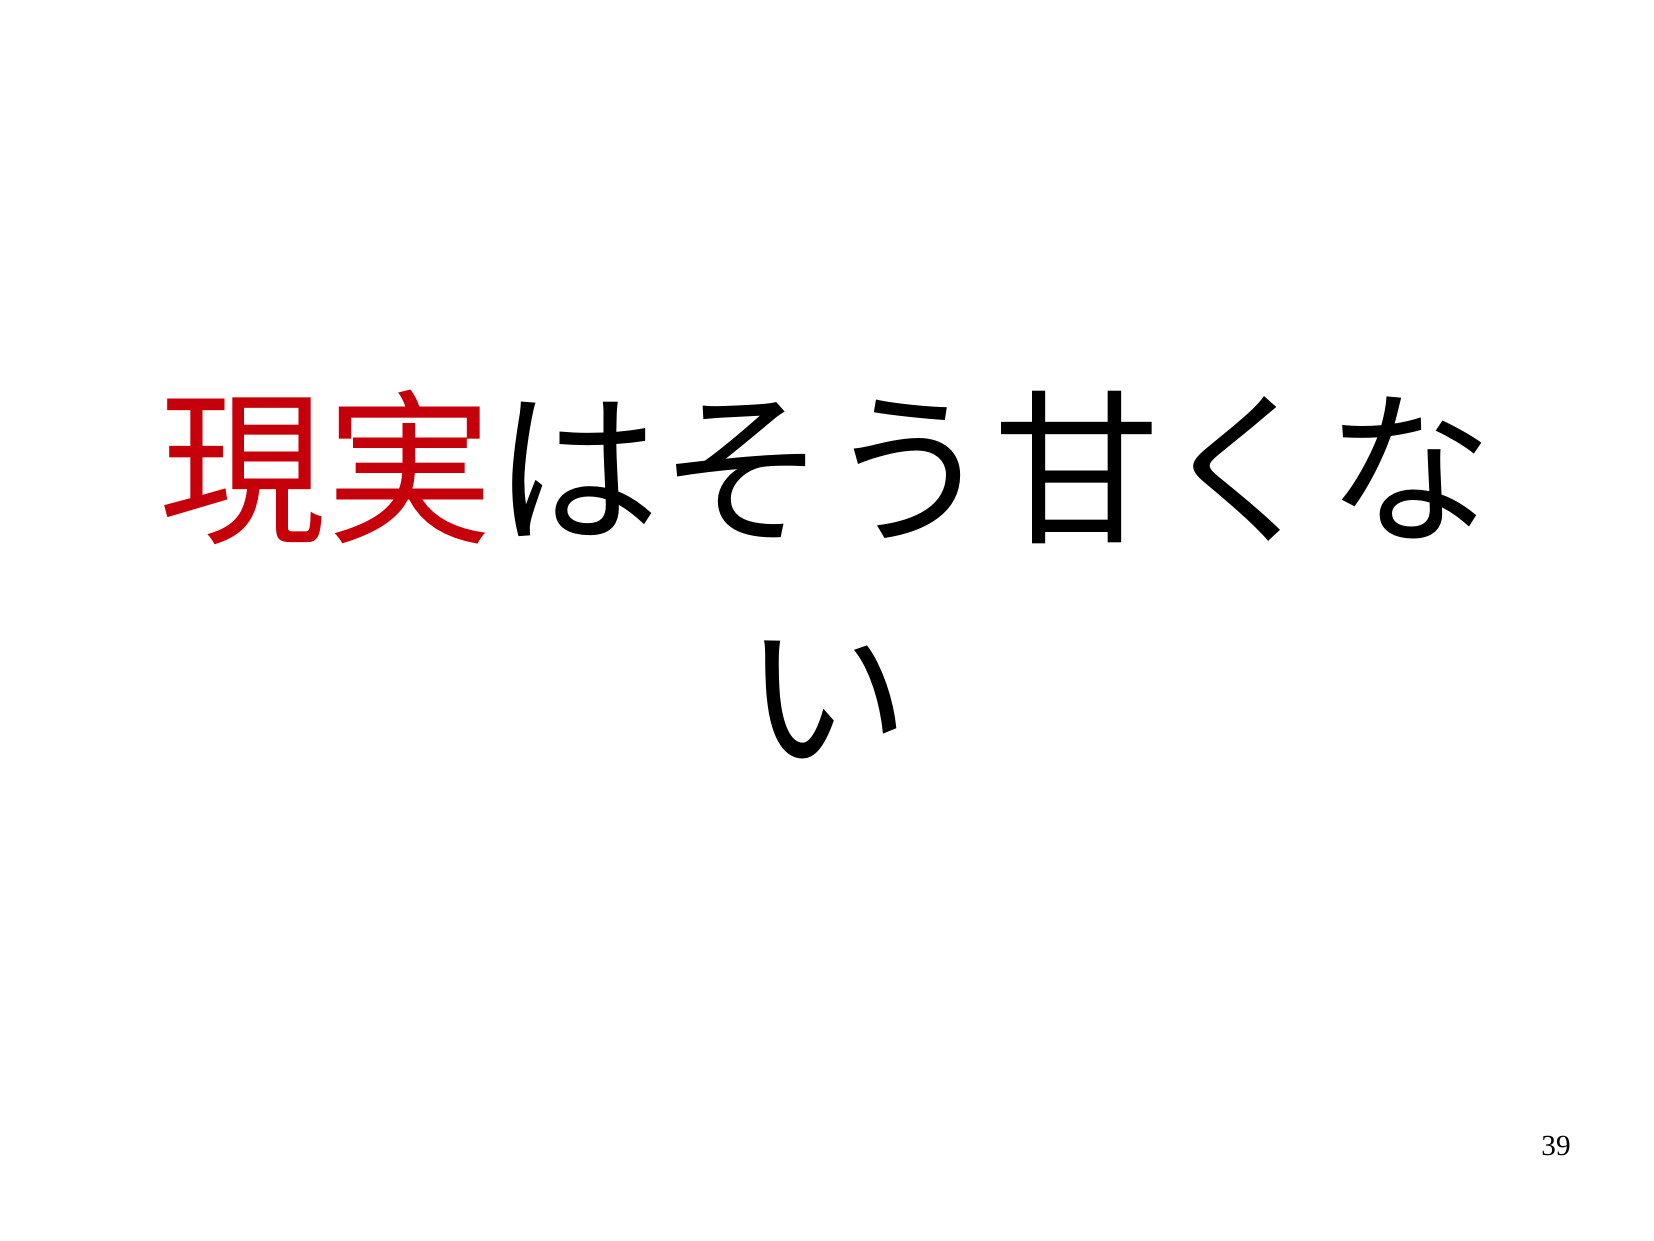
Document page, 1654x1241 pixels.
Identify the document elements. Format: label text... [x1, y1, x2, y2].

subtitle 現実はそう甘くない [82, 56, 1571, 1102]
